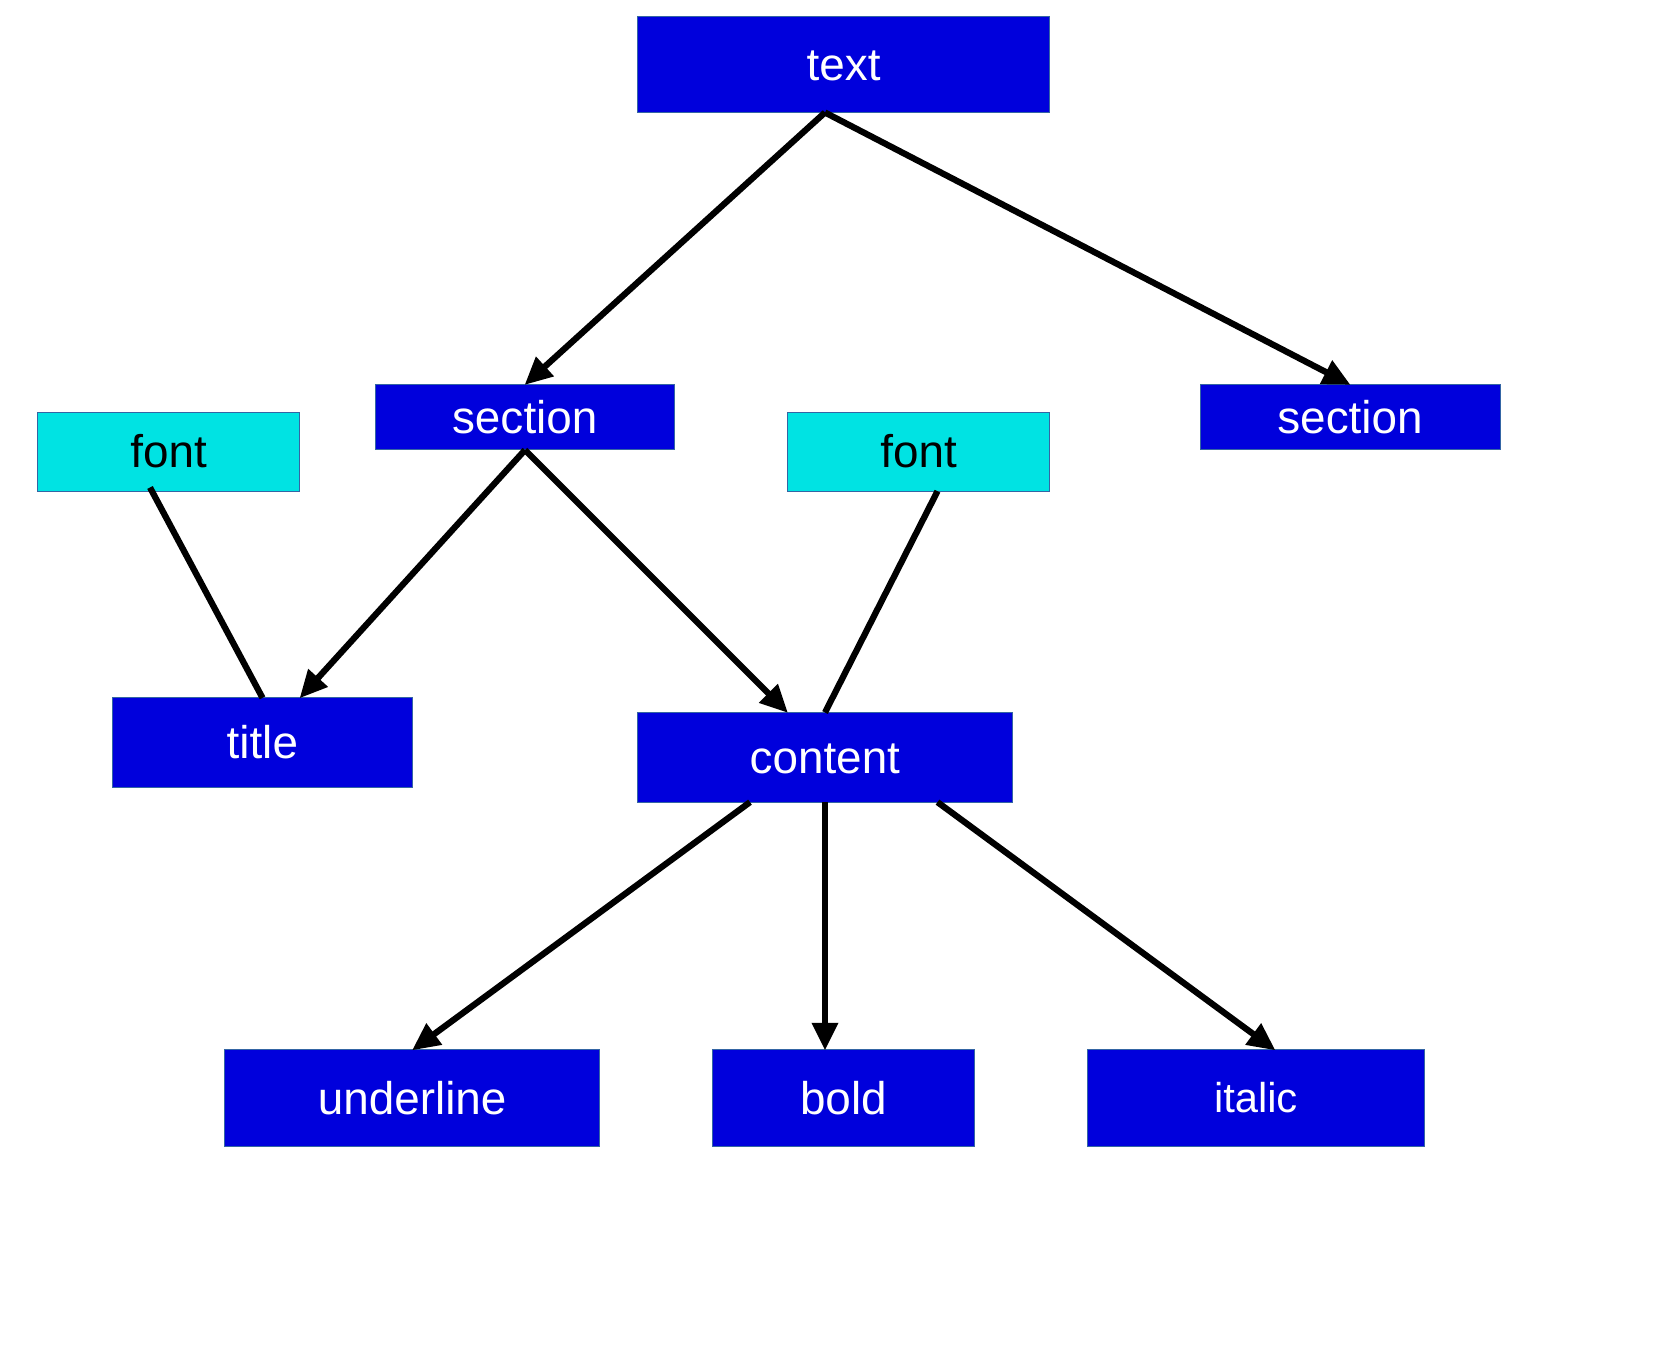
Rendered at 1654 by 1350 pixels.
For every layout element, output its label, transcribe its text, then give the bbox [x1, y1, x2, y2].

text_box underline [224, 1049, 600, 1147]
text_box font [787, 412, 1050, 492]
text_box section [1200, 384, 1501, 450]
text_box font [37, 412, 300, 492]
text_box italic [1087, 1049, 1425, 1147]
text_box content [637, 712, 1013, 803]
text_box text [637, 16, 1050, 113]
text_box bold [712, 1049, 975, 1147]
text_box section [375, 384, 675, 450]
text_box title [112, 697, 413, 788]
